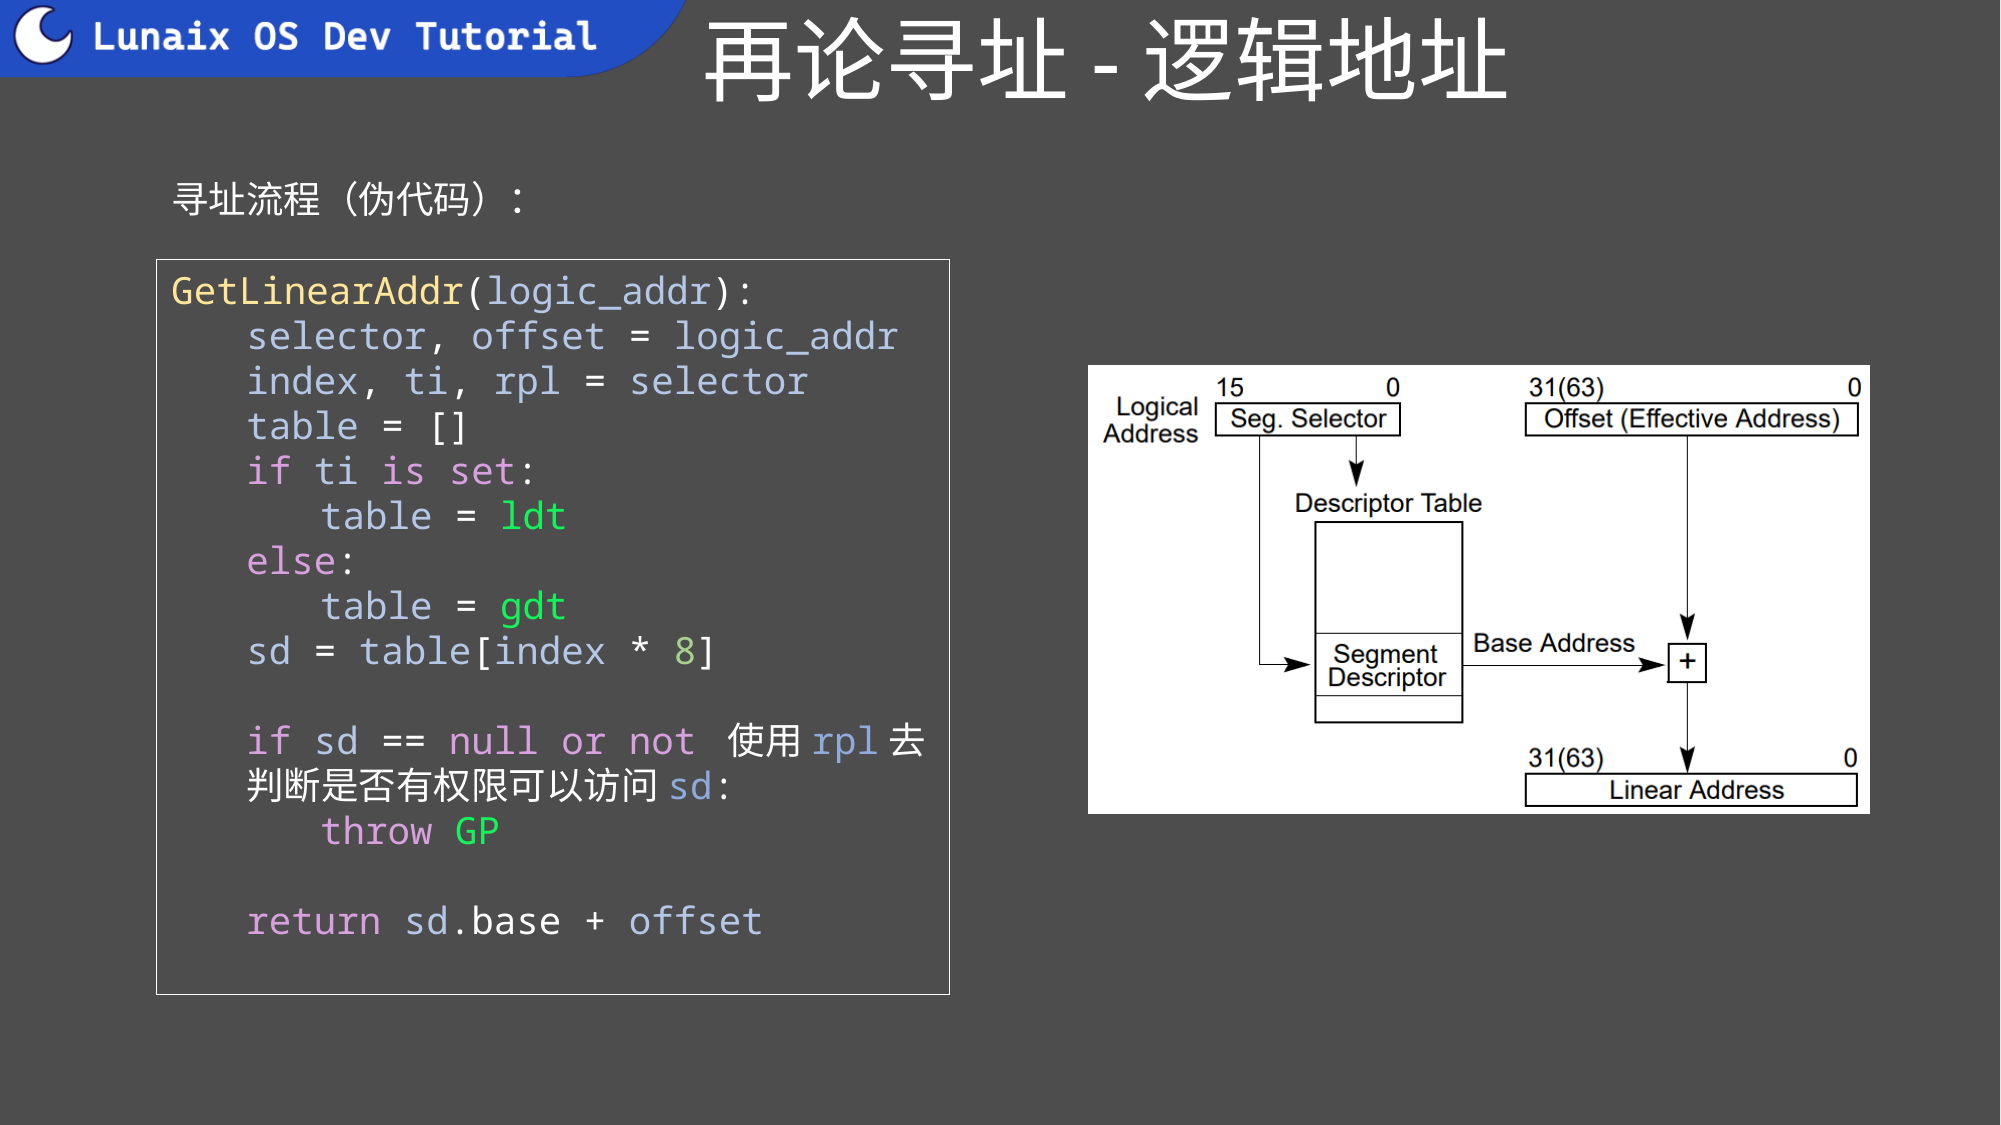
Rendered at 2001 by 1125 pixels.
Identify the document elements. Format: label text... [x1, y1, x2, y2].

title 再论寻址-逻辑地址 [687, 0, 1839, 130]
picture [0, 0, 2001, 1125]
text_box GetLinearAddr(logic_addr): selector, offset = logic_addr index, ti, rpl = selector table = [] if ti is set: table = ldt else: table = gdt sd = table[index * 8] if sd == null or not 使用rpl去判断是否有权限可以访问sd: throw GP return sd.base + offset [156, 259, 950, 995]
text_box 寻址流程（伪代码）： [156, 168, 1000, 229]
